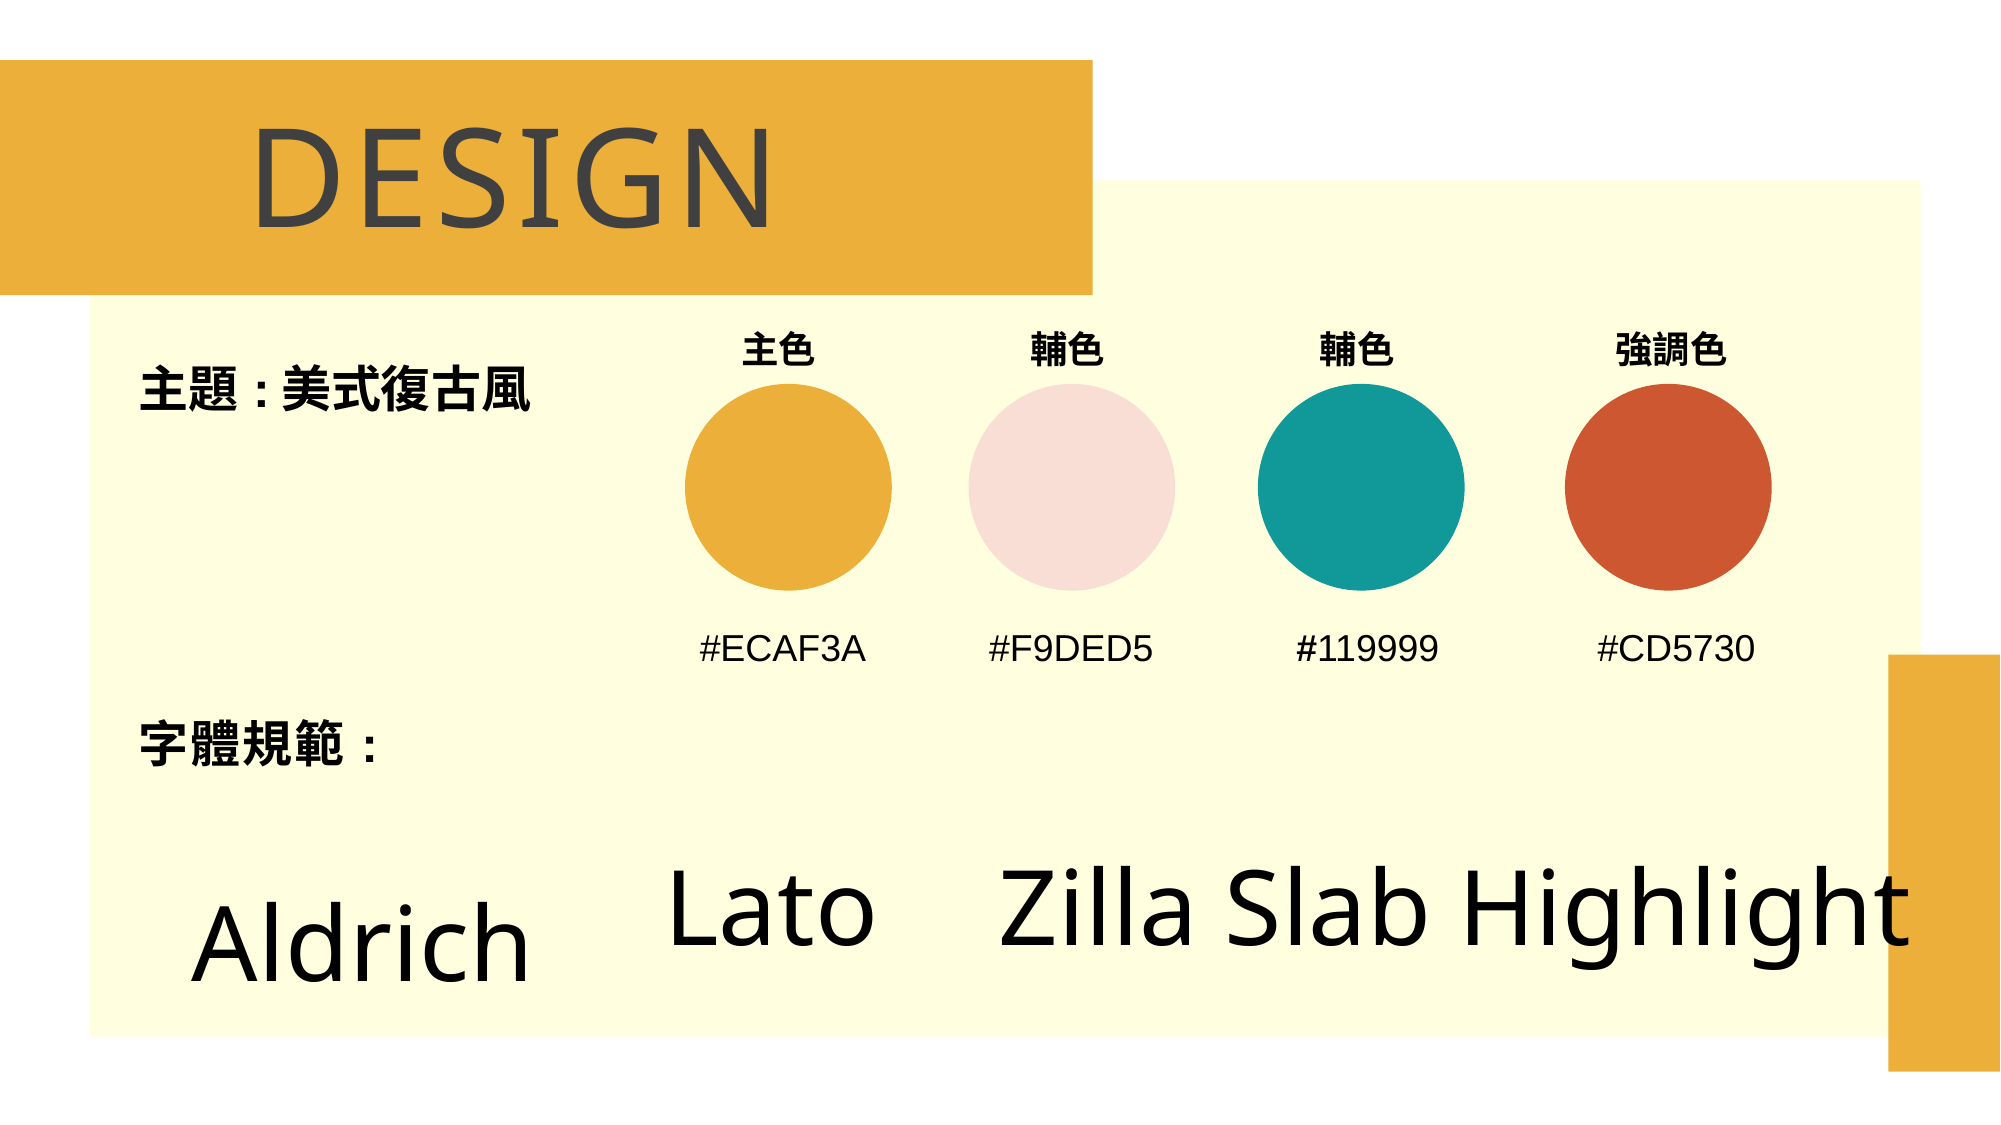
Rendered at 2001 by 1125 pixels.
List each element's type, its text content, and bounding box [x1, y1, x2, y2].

text_box [0, 60, 2000, 1072]
text_box #119999 [1281, 620, 1459, 680]
text_box #ECAF3A [685, 620, 892, 680]
text_box 主色 [726, 312, 875, 402]
text_box Lato [649, 826, 916, 977]
text_box 強調色 [1600, 312, 1749, 402]
text_box DESIGN [71, 82, 957, 263]
text_box 主題:美式復古風 [124, 342, 567, 457]
text_box 輔色 [1015, 312, 1164, 402]
text_box 字體規範: [124, 696, 508, 845]
text_box 輔色 [1305, 312, 1453, 402]
text_box Zilla Slab Highlight [984, 826, 1989, 995]
text_box Aldrich [177, 862, 621, 975]
text_box #CD5730 [1582, 620, 1790, 680]
text_box #F9DED5 [974, 620, 1182, 680]
